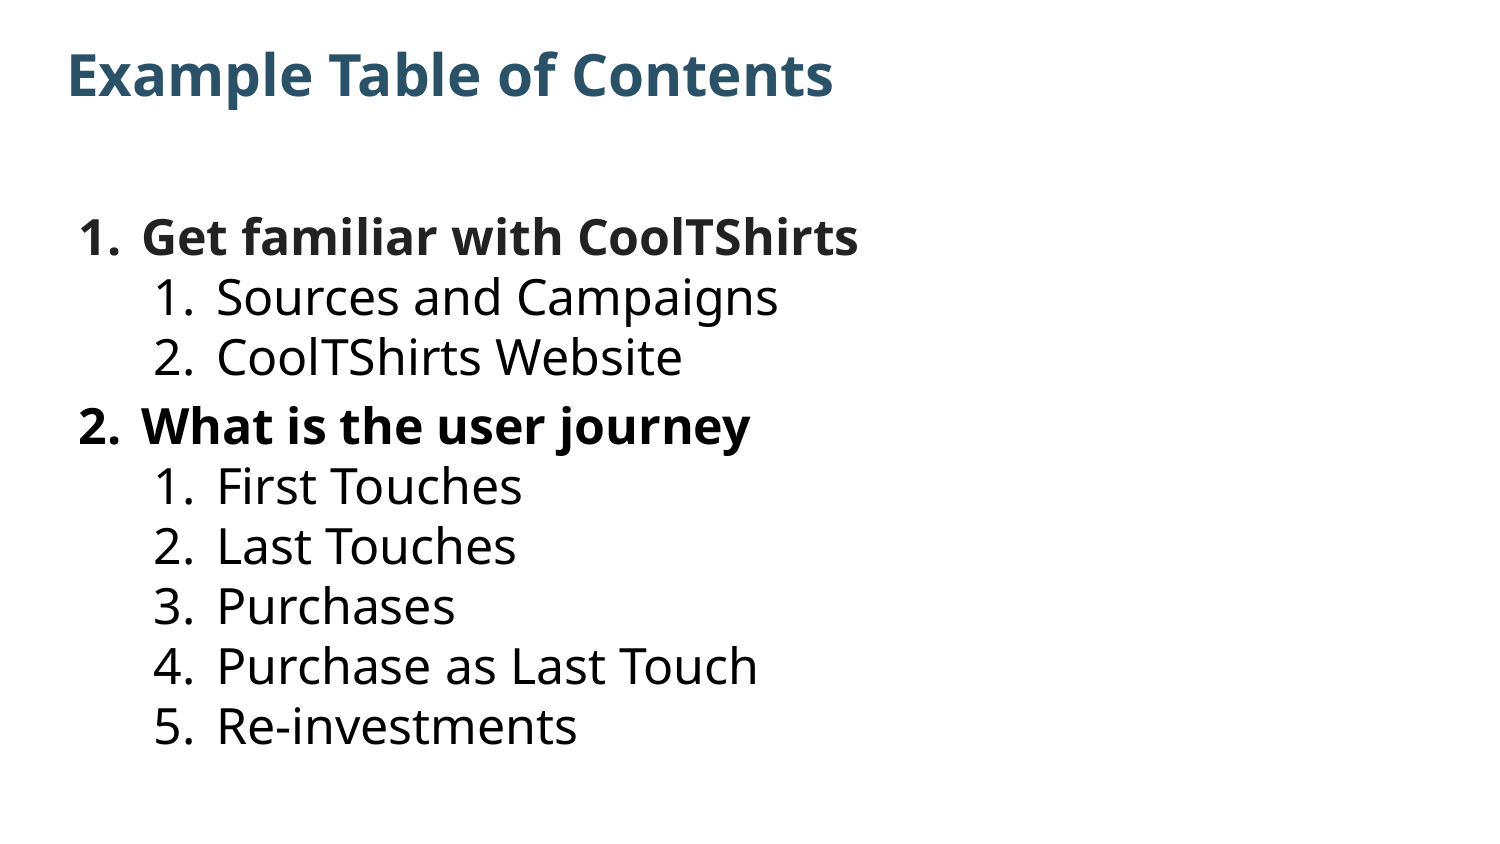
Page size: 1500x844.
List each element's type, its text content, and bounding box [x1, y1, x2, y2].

text_box Get familiar with CoolTShirts Sources and Campaigns CoolTShirts Website What is the user journey First Touches Last Touches Purchases Purchase as Last Touch Re-investments [51, 180, 1374, 771]
title Example Table of Contents [51, 23, 1449, 117]
